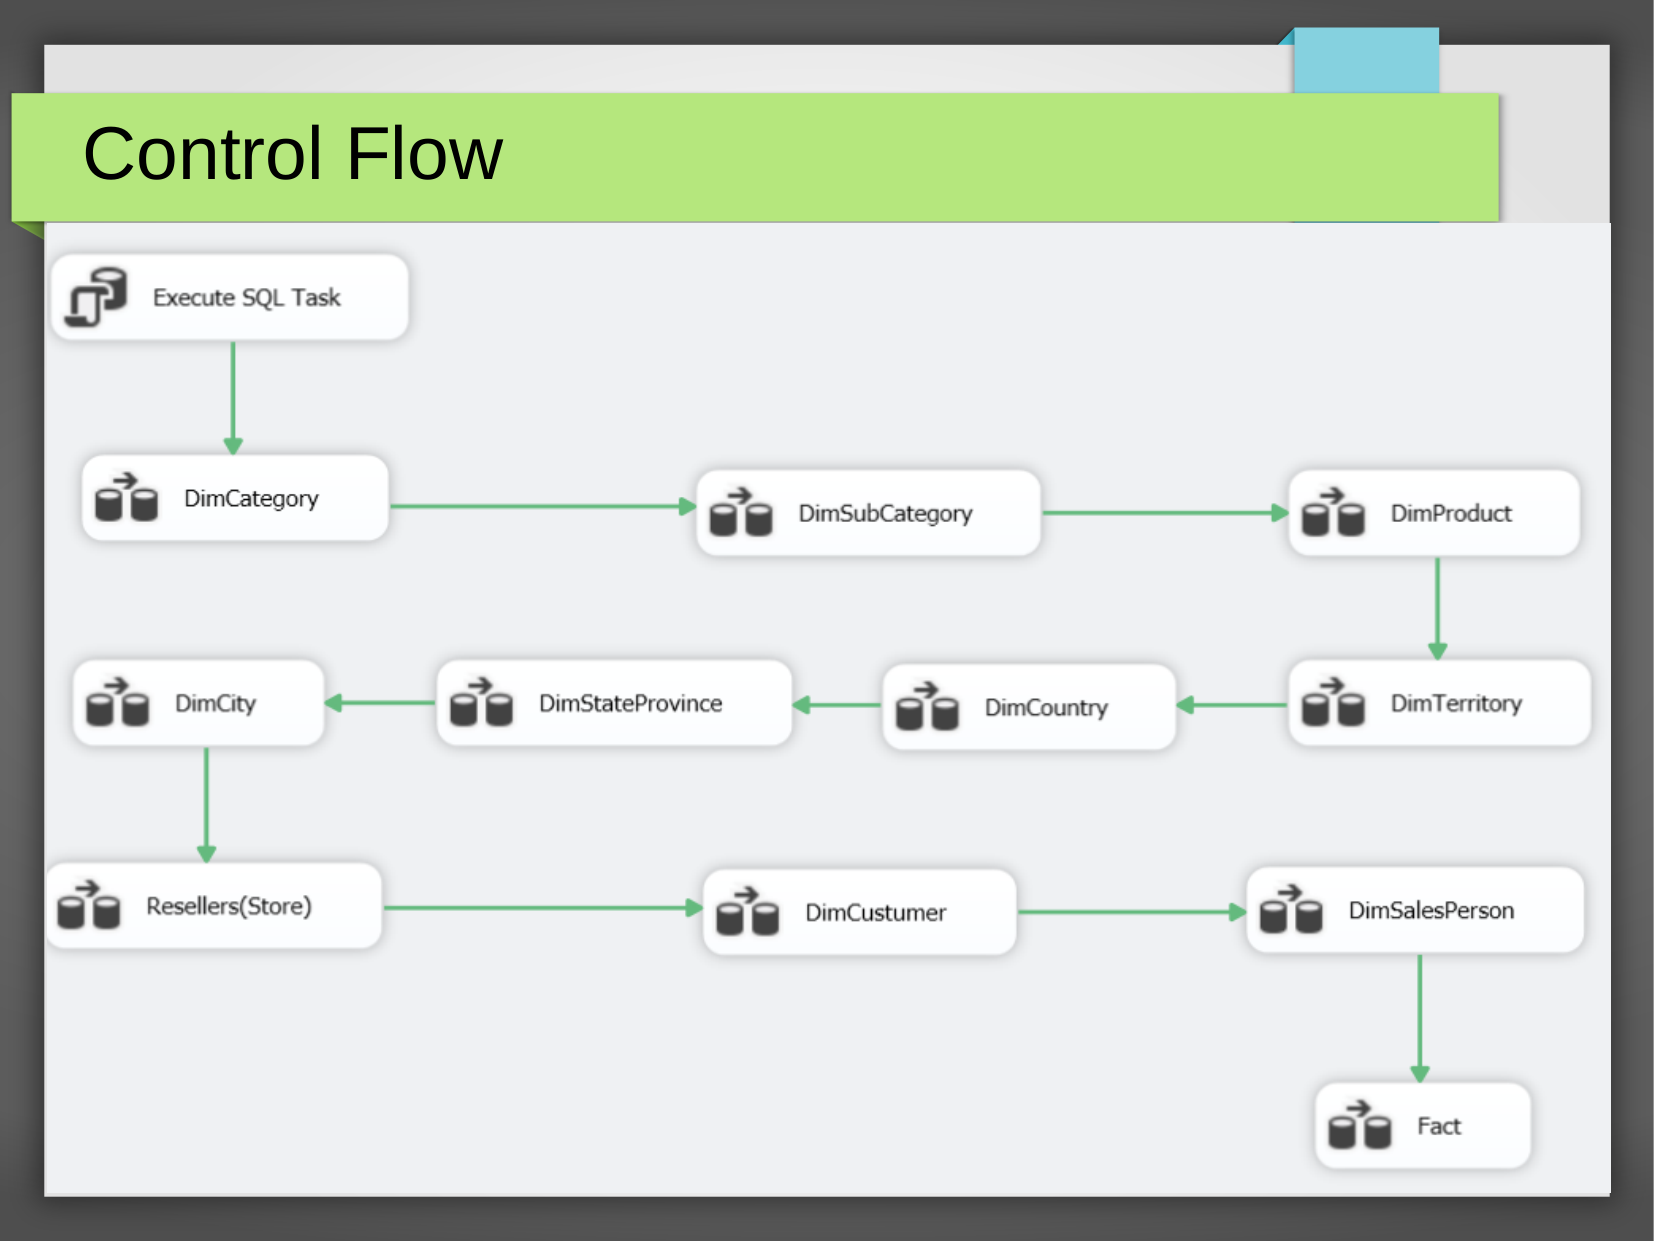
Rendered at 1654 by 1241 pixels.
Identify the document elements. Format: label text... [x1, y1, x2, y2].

title Control Flow [82, 94, 1264, 213]
picture [0, 0, 1654, 1241]
